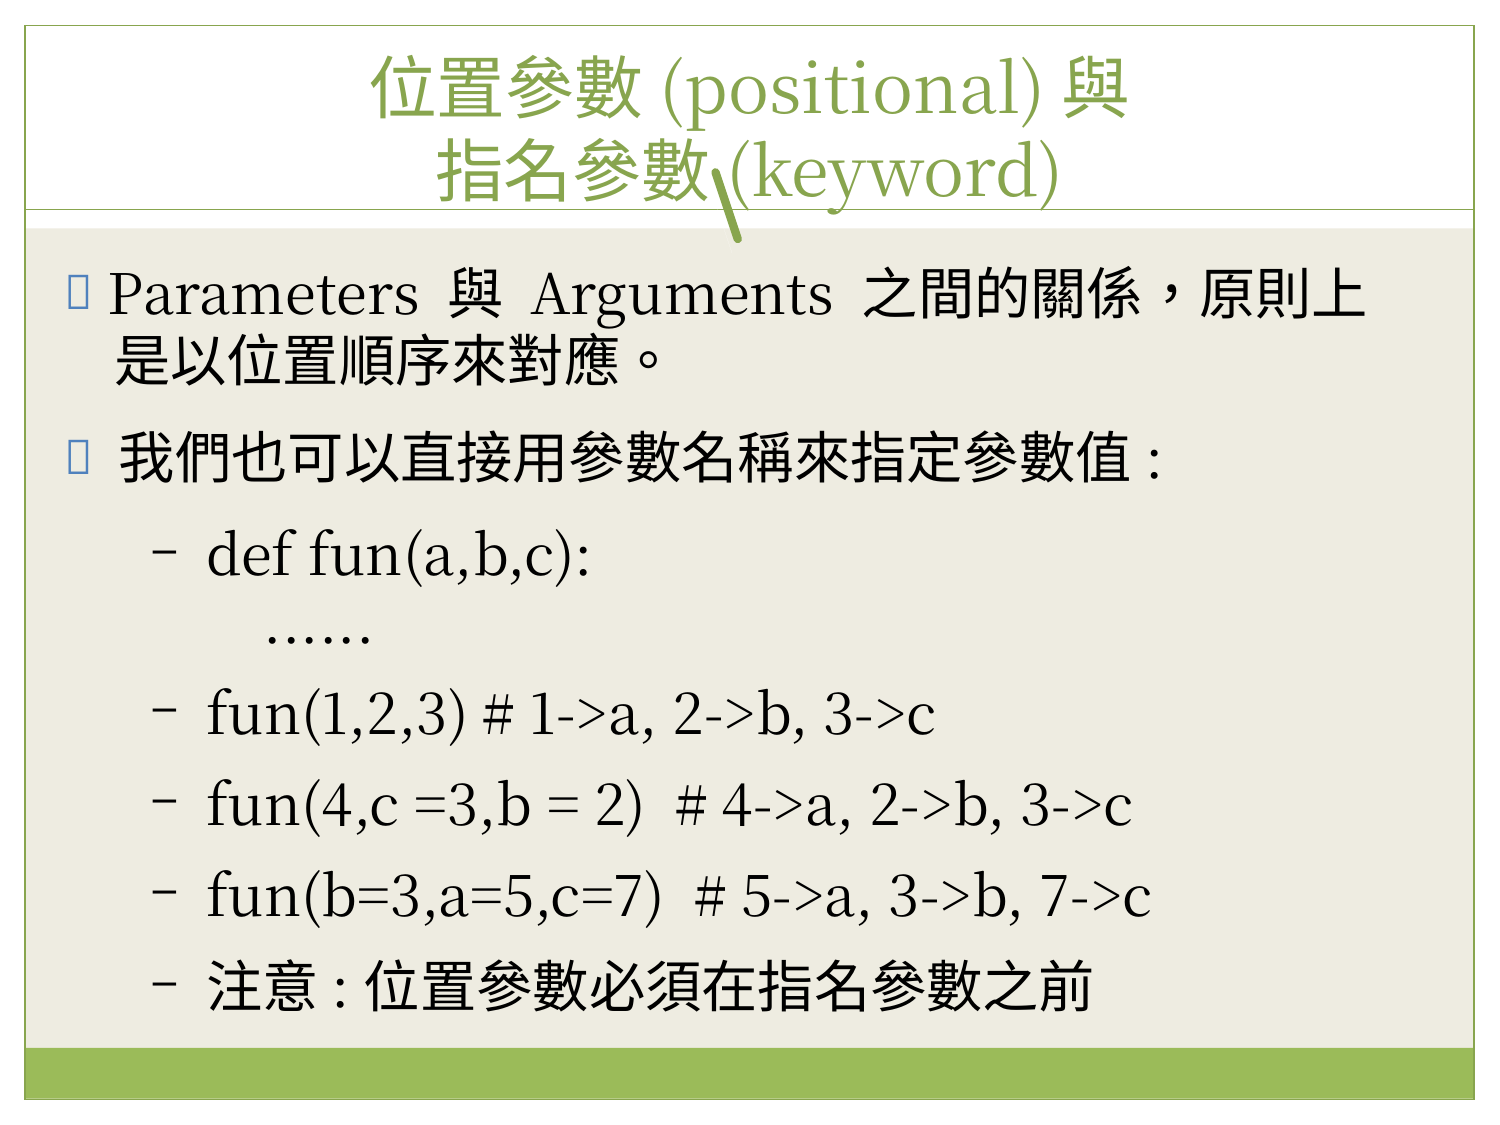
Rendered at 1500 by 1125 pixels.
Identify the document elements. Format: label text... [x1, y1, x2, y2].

list Parameters 與 Arguments 之間的關係，原則上 是以位置順序來對應。 我們也可以直接用參數名稱來指定參數值: def fun(a,b,c): ...... fun(1,2,3) # 1->a, 2->b, 3->c fun(4,c =3,b = 2) # 4->a, 2->b, 3->c fun(b=3,a=5,c=7) # 5->a, 3->b, 7->c 注意:位置參數必須在指名參數之前 [49, 250, 1445, 1047]
title 位置參數(positional)與 指名參數(keyword) [49, 37, 1450, 162]
